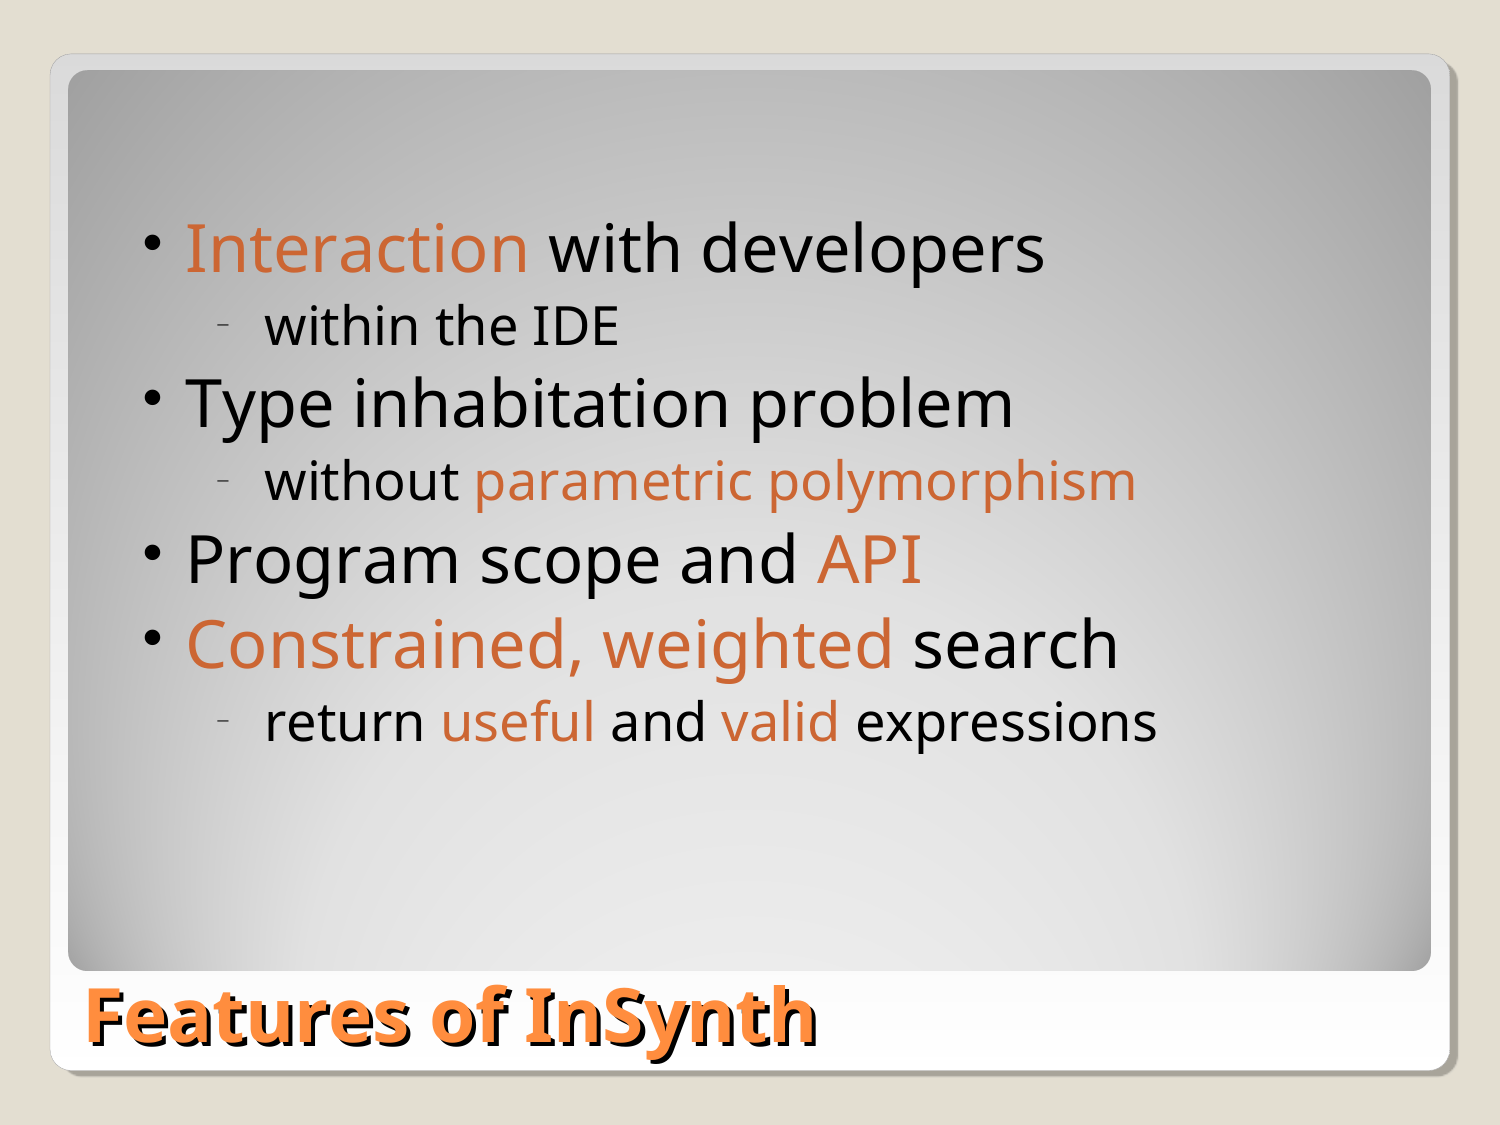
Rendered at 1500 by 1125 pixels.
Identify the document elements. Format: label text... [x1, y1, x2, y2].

text_box Interaction with developers within the IDE Type inhabitation problem without parametric polymorphism Program scope and API Constrained, weighted search return useful and valid expressions [112, 190, 1456, 1006]
text_box Features of InSynth [67, 892, 1411, 1066]
picture [67, 69, 1432, 892]
